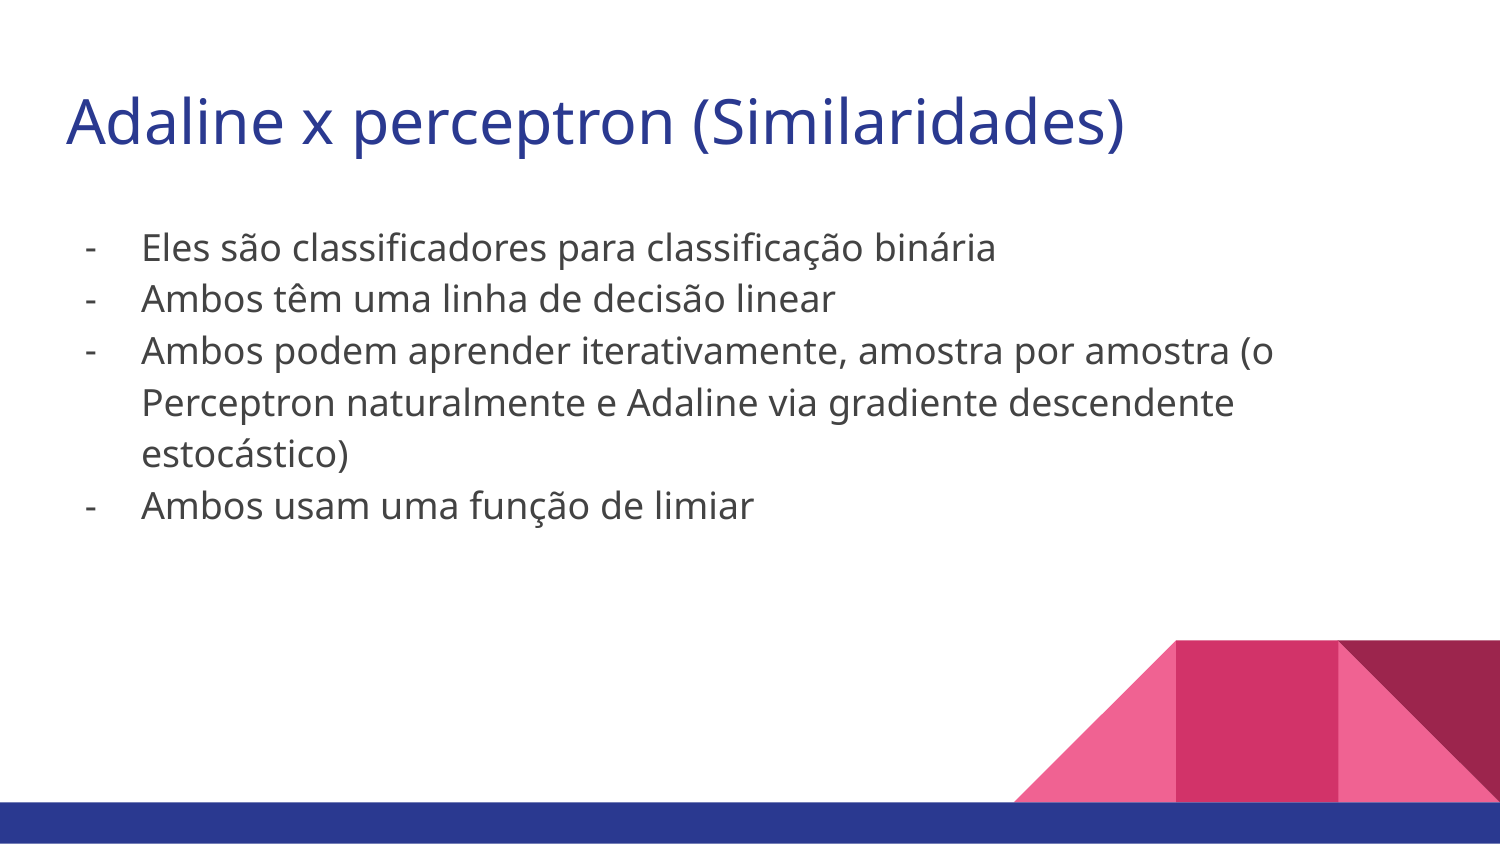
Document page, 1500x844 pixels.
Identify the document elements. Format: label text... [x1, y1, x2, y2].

list Eles são classificadores para classificação binária Ambos têm uma linha de decisão linear Ambos podem aprender iterativamente, amostra por amostra (o Perceptron naturalmente e Adaline via gradiente descendente estocástico) Ambos usam uma função de limiar [51, 201, 1449, 750]
title Adaline x perceptron (Similaridades) [51, 67, 1449, 167]
